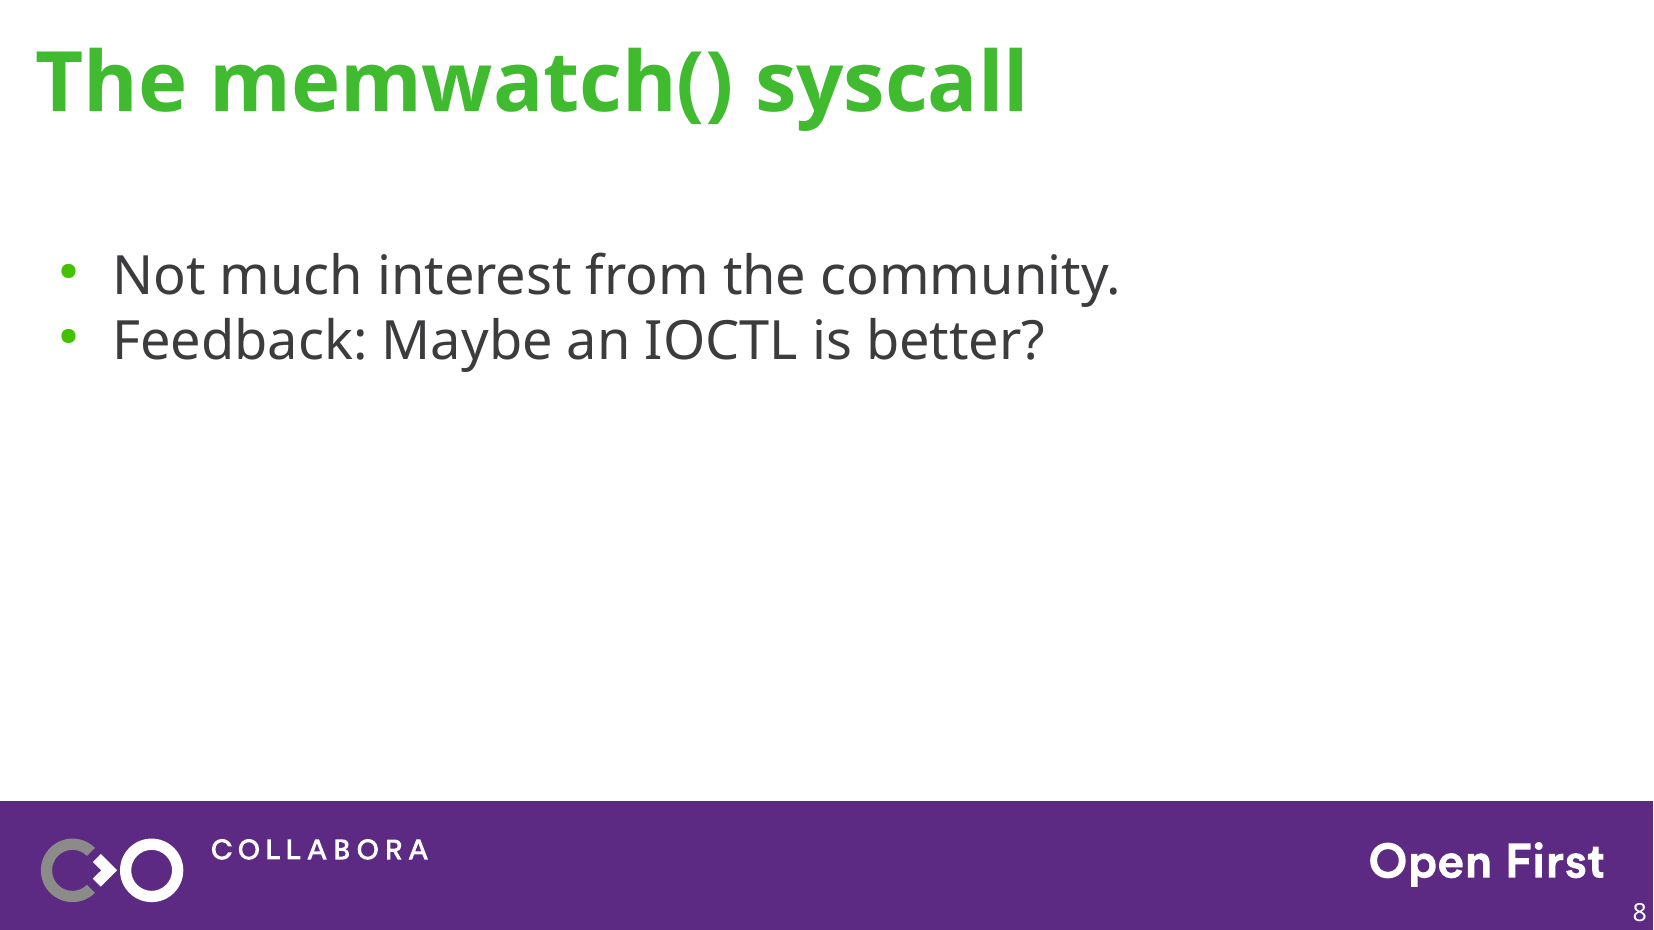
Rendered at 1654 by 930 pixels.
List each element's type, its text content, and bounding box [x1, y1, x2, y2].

list Not much interest from the community. Feedback: Maybe an IOCTL is better? [41, 240, 1613, 804]
title The memwatch() syscall [35, 28, 1608, 192]
